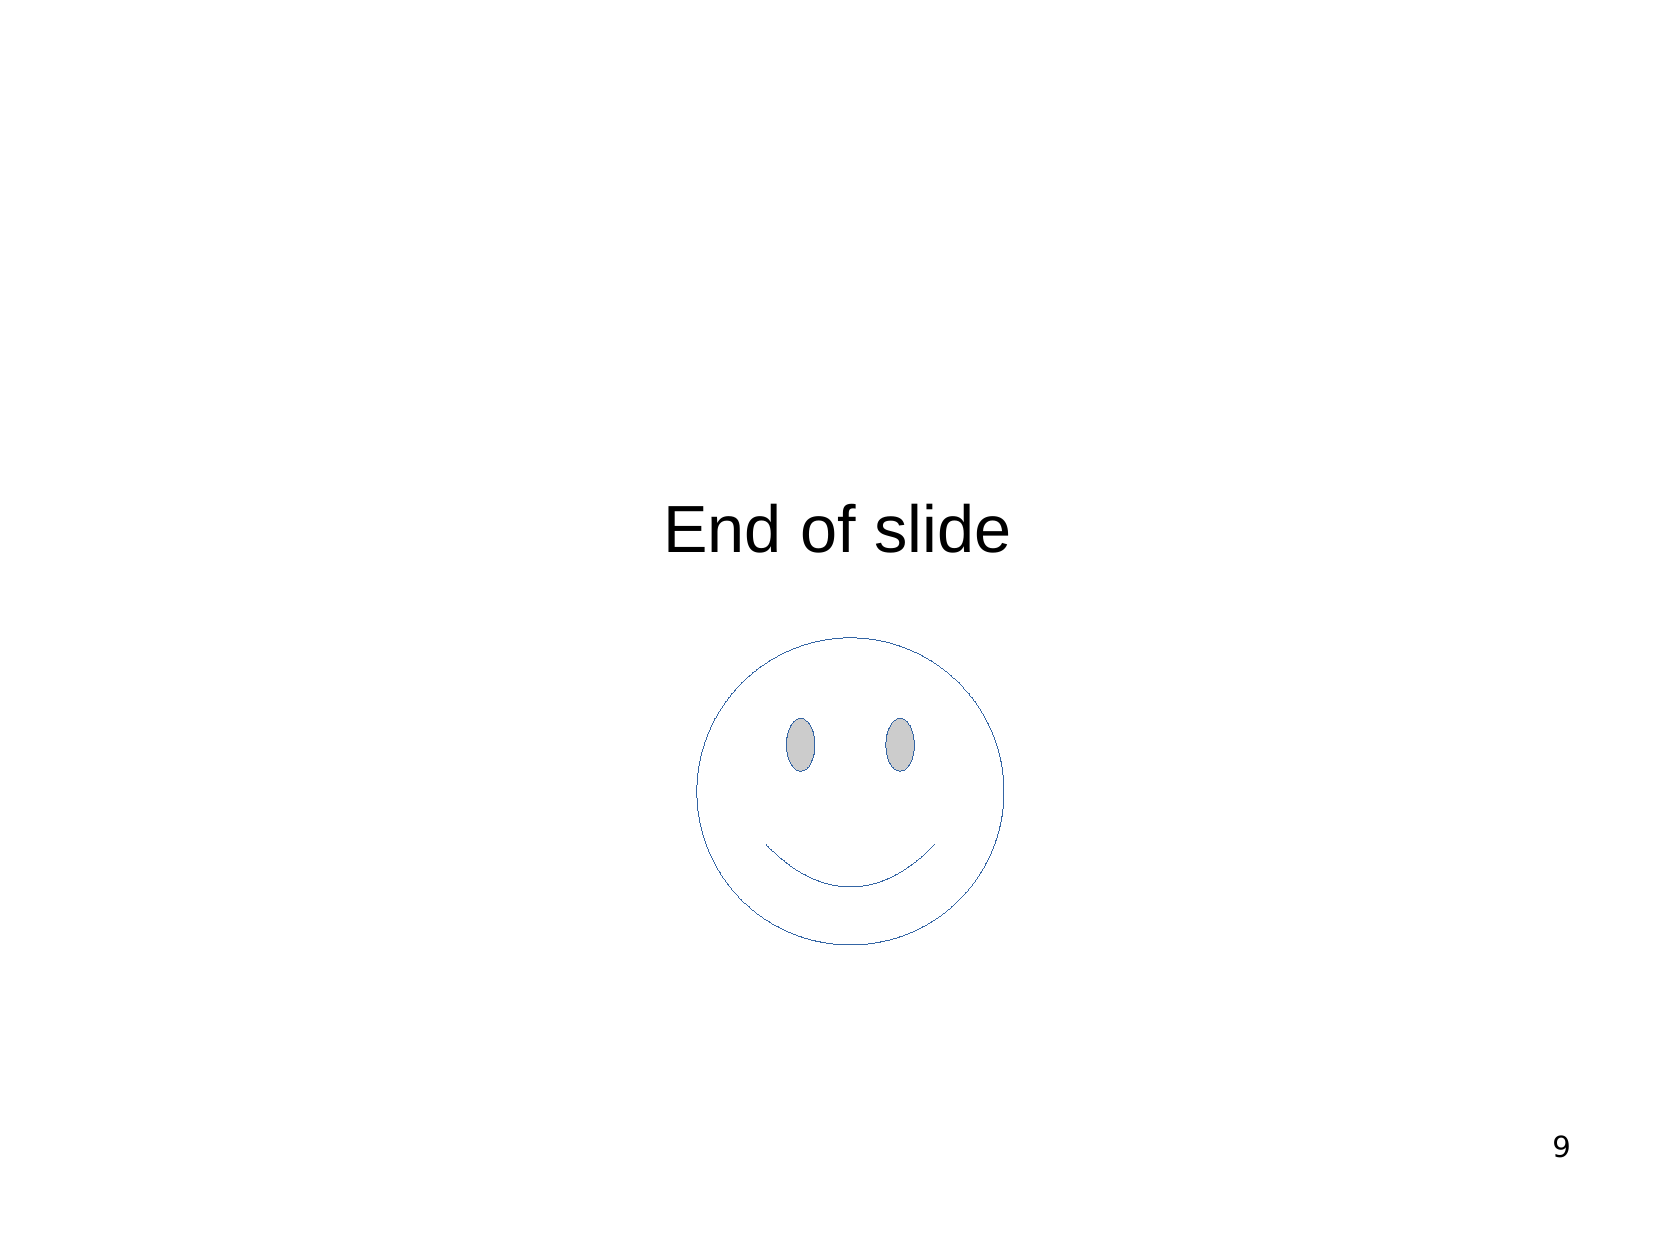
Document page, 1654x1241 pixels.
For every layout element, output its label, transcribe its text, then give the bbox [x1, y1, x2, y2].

subtitle End of slide [82, 49, 1571, 1010]
text_box [696, 637, 1004, 945]
